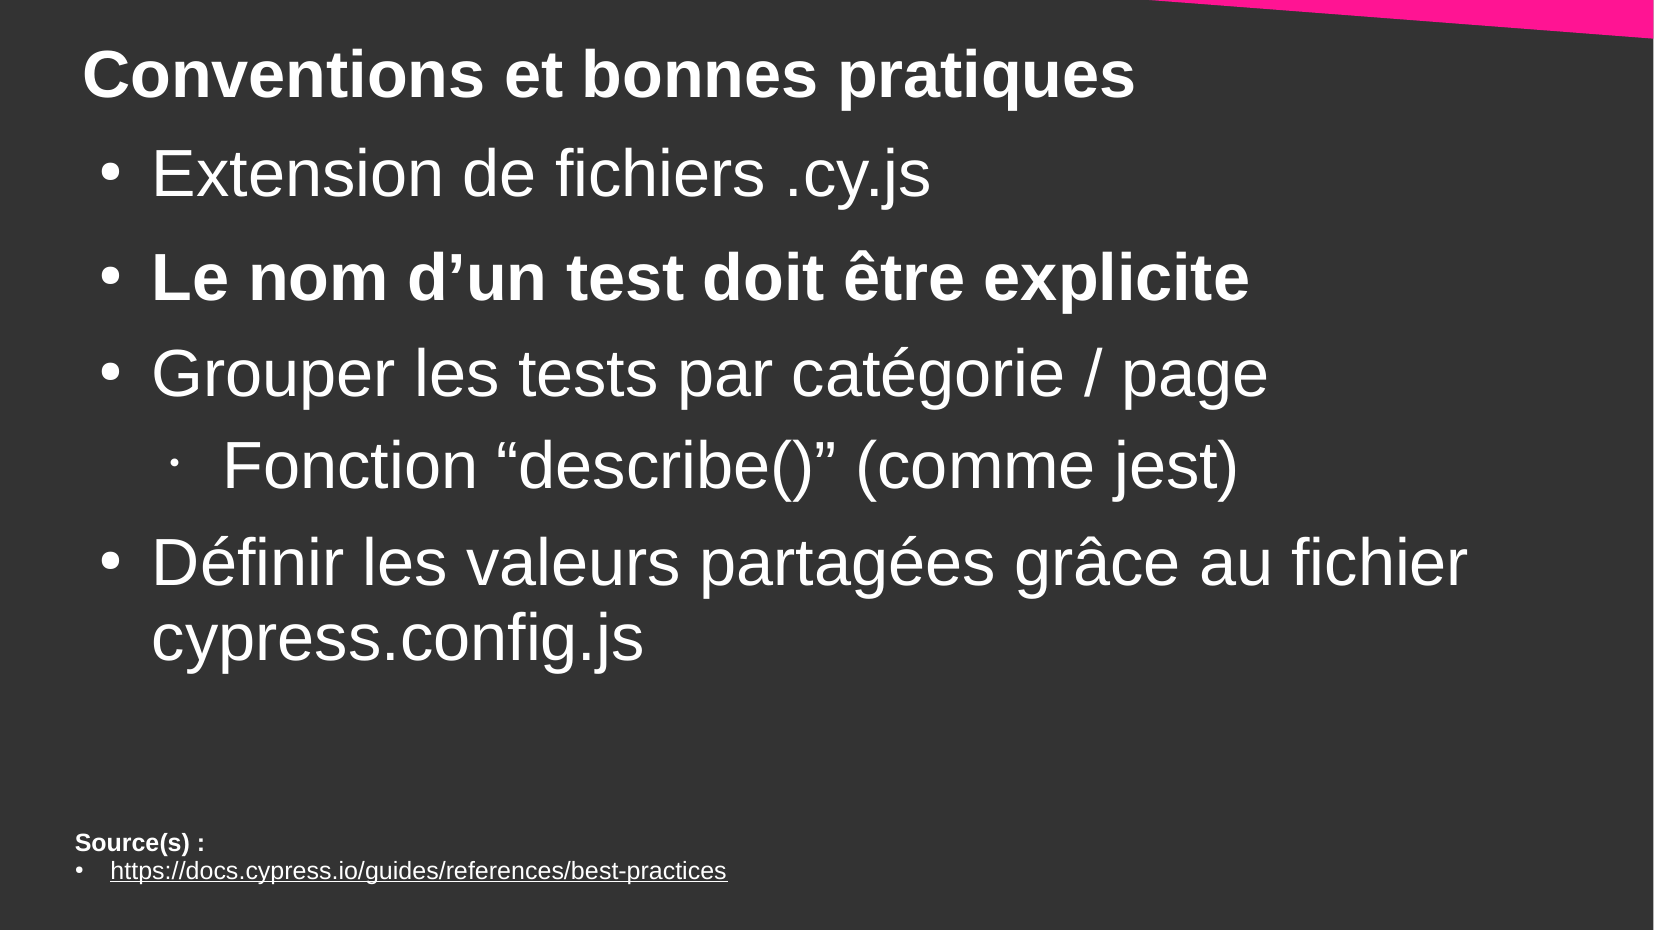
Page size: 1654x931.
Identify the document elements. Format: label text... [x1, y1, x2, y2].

text_box [1149, 0, 1654, 39]
title Conventions et bonnes pratiques [82, 37, 1571, 112]
text_box Source(s) : https://docs.cypress.io/guides/references/best-practices [60, 821, 1546, 906]
list Extension de fichiers .cy.js Le nom d’un test doit être explicite Grouper les tests par catégorie / page Fonction “describe()” (comme jest) Définir les valeurs partagées grâce au fichier cypress.config.js [80, 135, 1620, 804]
